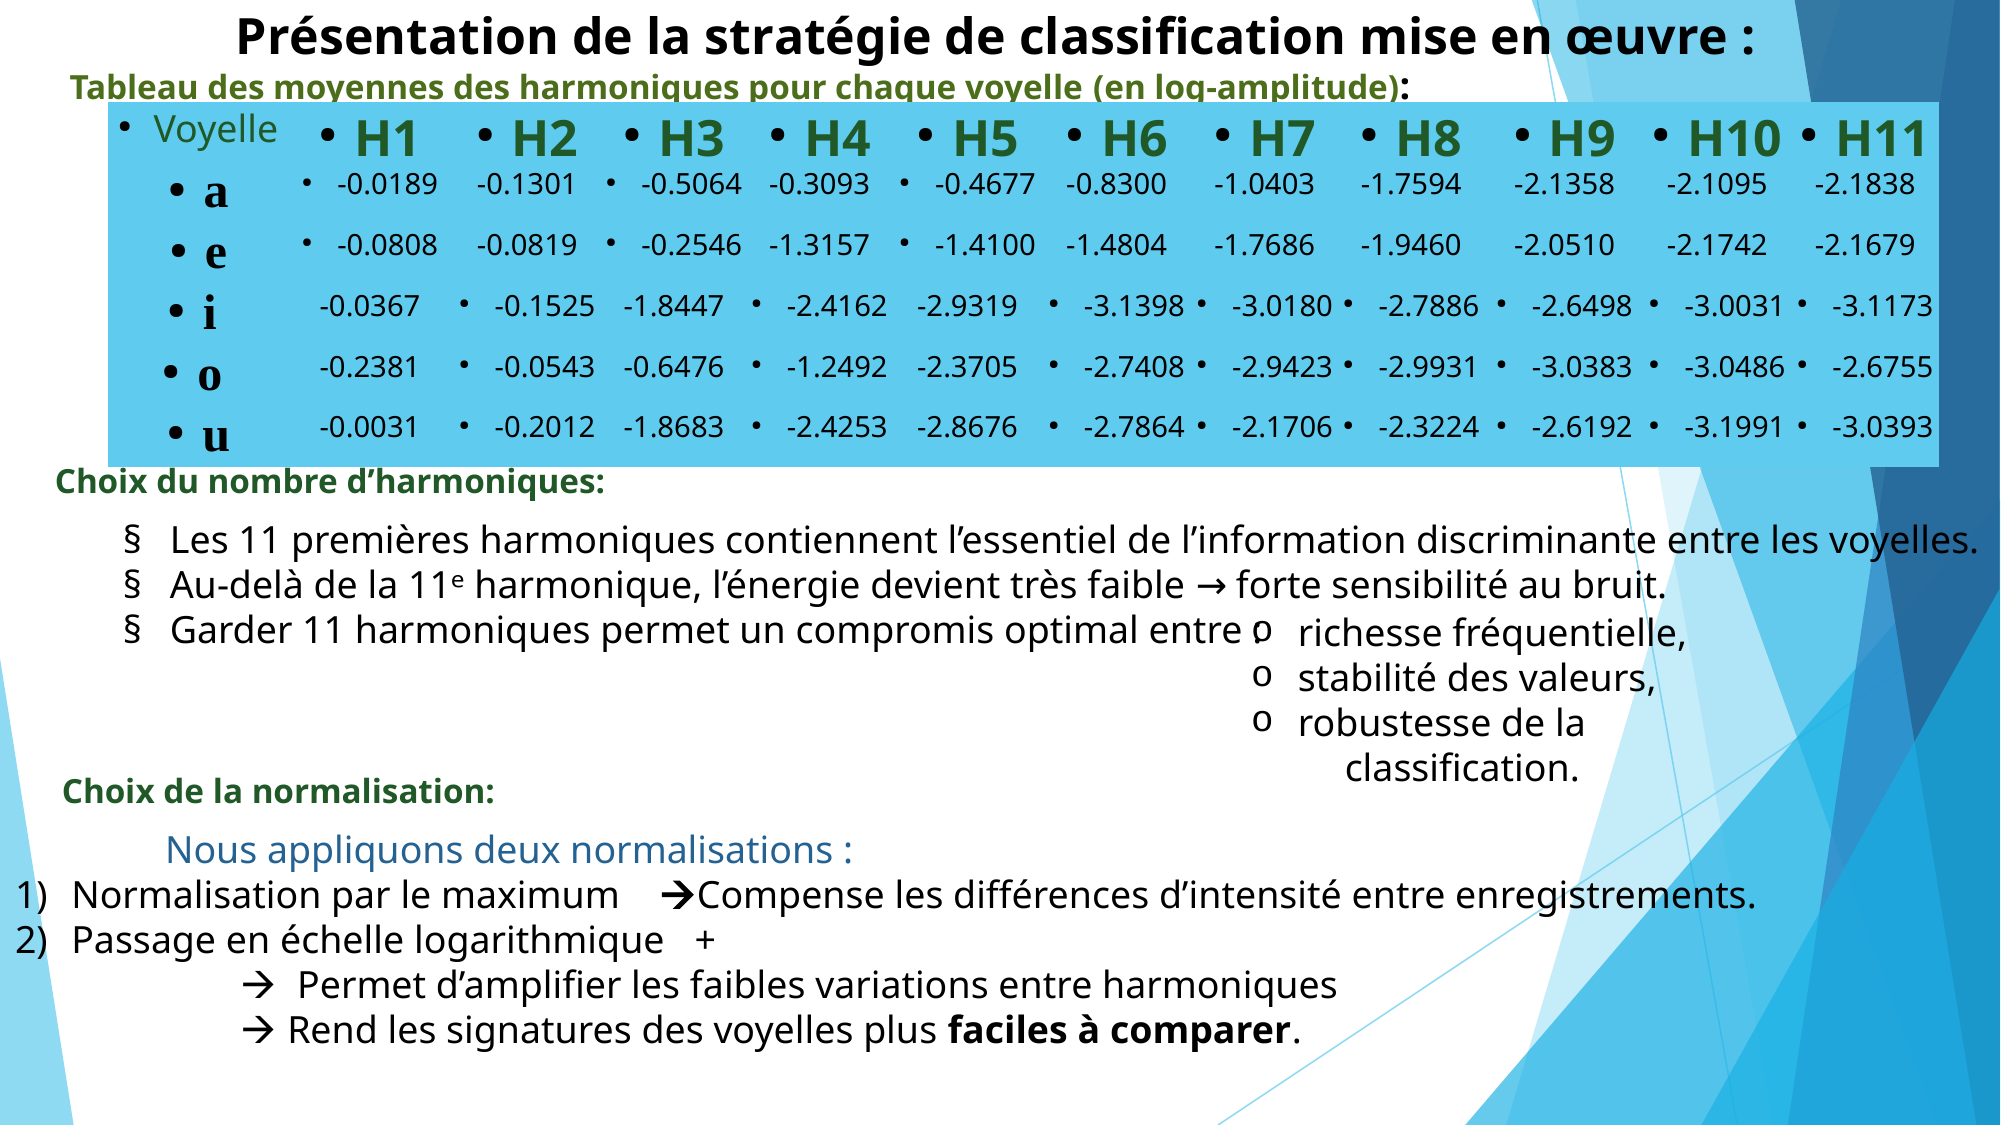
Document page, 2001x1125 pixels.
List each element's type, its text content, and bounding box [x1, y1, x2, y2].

table_cell -1.7594 [1336, 163, 1486, 224]
text_box Présentation de la stratégie de classification mise en œuvre : [325, 0, 1667, 73]
table_cell -2.1679 [1791, 224, 1939, 285]
table_cell -2.4162 [745, 285, 895, 346]
table_cell -1.0403 [1193, 163, 1336, 224]
table_cell -3.0486 [1643, 346, 1791, 407]
table_cell -2.1095 [1643, 163, 1791, 224]
table_cell -2.4253 [745, 407, 895, 453]
table_cell -1.2492 [745, 346, 895, 407]
table_cell -0.2381 [289, 346, 451, 407]
table_cell -0.0543 [451, 346, 604, 407]
table_cell -2.9931 [1336, 346, 1486, 407]
table_header H10 [1643, 102, 1791, 163]
table_header H9 [1486, 102, 1643, 163]
table_cell -0.1301 [451, 163, 604, 224]
table_cell -3.0180 [1193, 285, 1336, 346]
table_header H5 [895, 102, 1040, 163]
table_header Voyelle [108, 102, 289, 163]
table_cell -2.3224 [1336, 407, 1486, 467]
table_cell o [108, 346, 289, 407]
table_cell -0.6476 [604, 346, 745, 407]
table_header H2 [451, 102, 604, 163]
table_cell -1.8447 [604, 285, 745, 346]
text_box Tableau des moyennes des harmoniques pour chaque voyelle (en log-amplitude): [0, 54, 1597, 115]
table_cell -2.1706 [1193, 407, 1336, 453]
text_box Nous appliquons deux normalisations : Normalisation par le maximum ​ Compense les différences d’intensité entre enregistrements. Passage en échelle logarithmique +  Permet d’amplifier les faibles variations entre harmoniques  Rend les signatures des voyelles plus faciles à comparer. [0, 818, 2000, 1096]
table_header H6 [1040, 102, 1193, 163]
table_cell -1.7686 [1193, 224, 1336, 285]
table_cell -2.8676 [895, 407, 1040, 453]
table_cell -0.2546 [604, 224, 745, 285]
table_cell u [108, 407, 289, 453]
table_cell -2.0510 [1486, 224, 1643, 285]
table_cell -0.4677 [895, 163, 1040, 224]
table_header H4 [745, 102, 895, 163]
table_cell -2.9423 [1193, 346, 1336, 407]
table_cell -2.6498 [1486, 285, 1643, 346]
table_cell -3.1398 [1040, 285, 1193, 346]
text_box Les 11 premières harmoniques contiennent l’essentiel de l’information discriminante entre les voyelles. Au-delà de la 11ᵉ harmonique, l’énergie devient très faible → forte sensibilité au bruit. Garder 11 harmoniques permet un compromis optimal entre : [107, 508, 2000, 706]
text_box richesse fréquentielle, stabilité des valeurs, robustesse de la classification. [1236, 601, 1784, 935]
table_header H1 [289, 102, 451, 163]
table_cell -2.9319 [895, 285, 1040, 346]
table_cell a [108, 163, 289, 224]
table_cell -0.5064 [604, 163, 745, 224]
table_cell -2.6755 [1791, 346, 1939, 407]
table_cell -3.0393 [1791, 407, 1939, 467]
table_cell -0.0367 [289, 285, 451, 346]
table_cell -2.7864 [1040, 407, 1193, 453]
table_cell -3.0031 [1643, 285, 1791, 346]
table_cell -3.0383 [1486, 346, 1643, 407]
table_cell -1.9460 [1336, 224, 1486, 285]
table_cell -0.0189 [289, 163, 451, 224]
table_header H8 [1336, 102, 1486, 163]
table_cell -0.8300 [1040, 163, 1193, 224]
table_cell -0.0808 [289, 224, 451, 285]
table_cell -2.1742 [1643, 224, 1791, 285]
table_cell i [108, 285, 289, 346]
table_header H11 [1791, 102, 1939, 163]
table_cell -1.4804 [1040, 224, 1193, 285]
table_cell -1.4100 [895, 224, 1040, 285]
table_header H3 [604, 102, 745, 163]
table_cell -3.1173 [1791, 285, 1939, 346]
table_cell -2.7886 [1336, 285, 1486, 346]
table_cell -2.6192 [1486, 407, 1643, 467]
text_box Choix de la normalisation: [0, 762, 709, 818]
table_cell -1.8683 [604, 407, 745, 453]
table_cell -2.1838 [1791, 163, 1939, 224]
table_cell -0.3093 [745, 163, 895, 224]
table_cell -0.2012 [451, 407, 604, 453]
table_cell -3.1991 [1643, 407, 1791, 467]
table_cell -0.0031 [289, 407, 451, 453]
table_cell -2.7408 [1040, 346, 1193, 407]
table_cell -2.1358 [1486, 163, 1643, 224]
table_cell -2.3705 [895, 346, 1040, 407]
table_cell e [108, 224, 289, 285]
text_box Choix du nombre d’harmoniques: [39, 453, 1374, 509]
table_cell -0.1525 [451, 285, 604, 346]
table_cell -0.0819 [451, 224, 604, 285]
table_header H7 [1193, 102, 1336, 163]
table_cell -1.3157 [745, 224, 895, 285]
